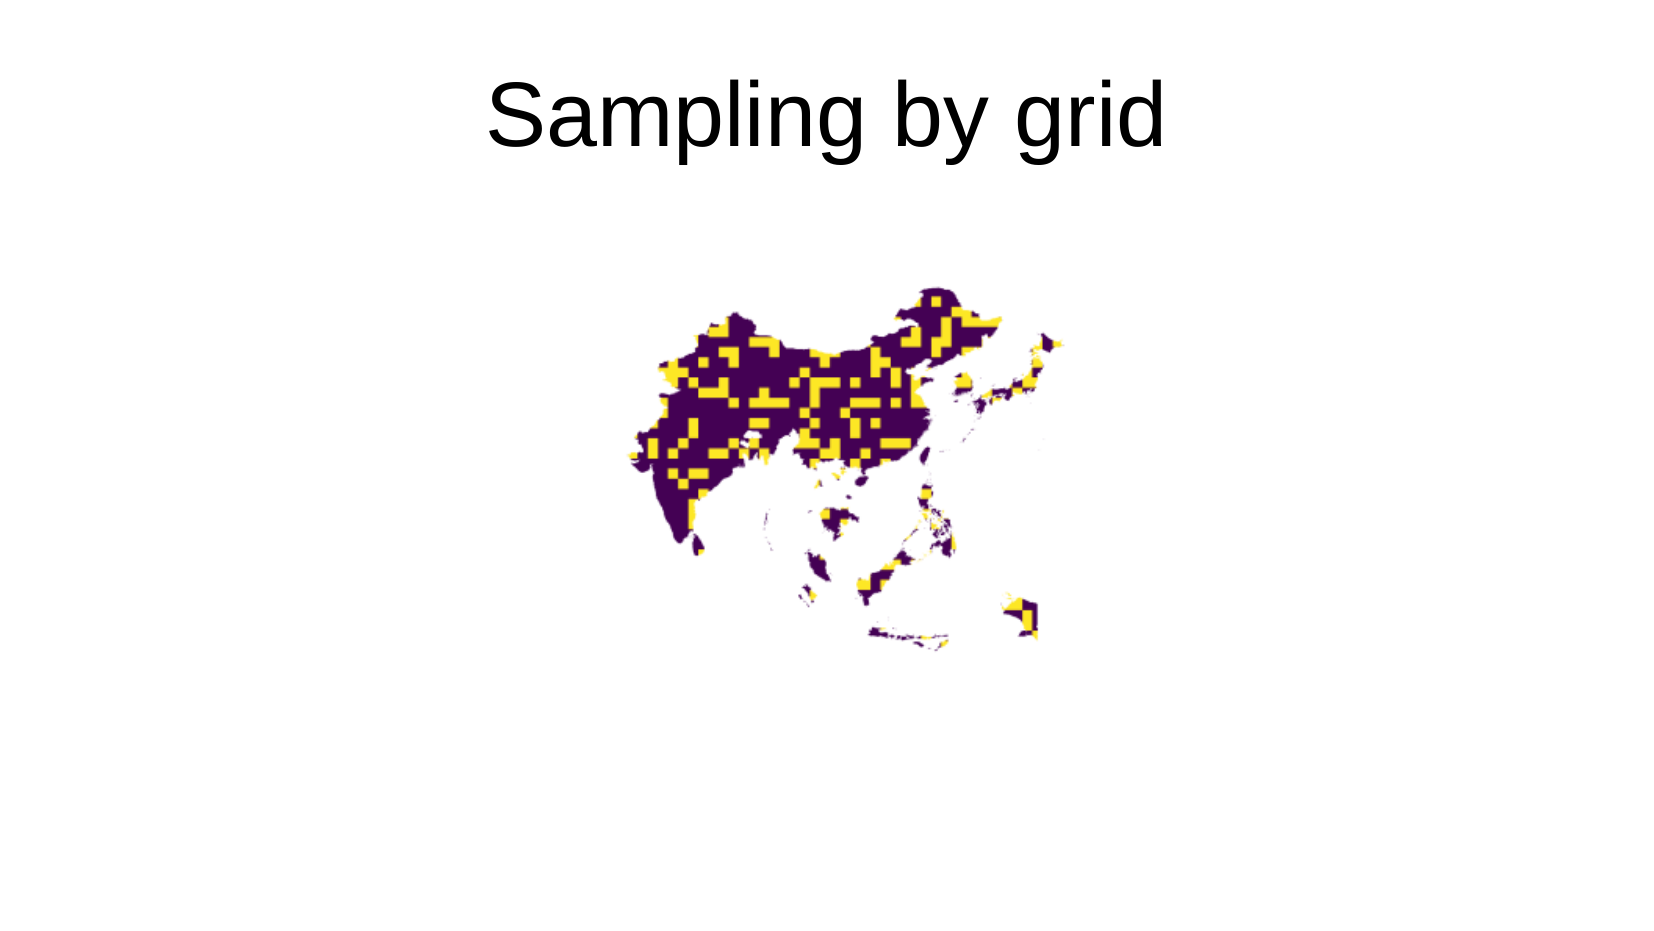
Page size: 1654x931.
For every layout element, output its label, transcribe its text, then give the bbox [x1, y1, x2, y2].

picture [589, 276, 1071, 659]
title Sampling by grid [82, 37, 1571, 193]
